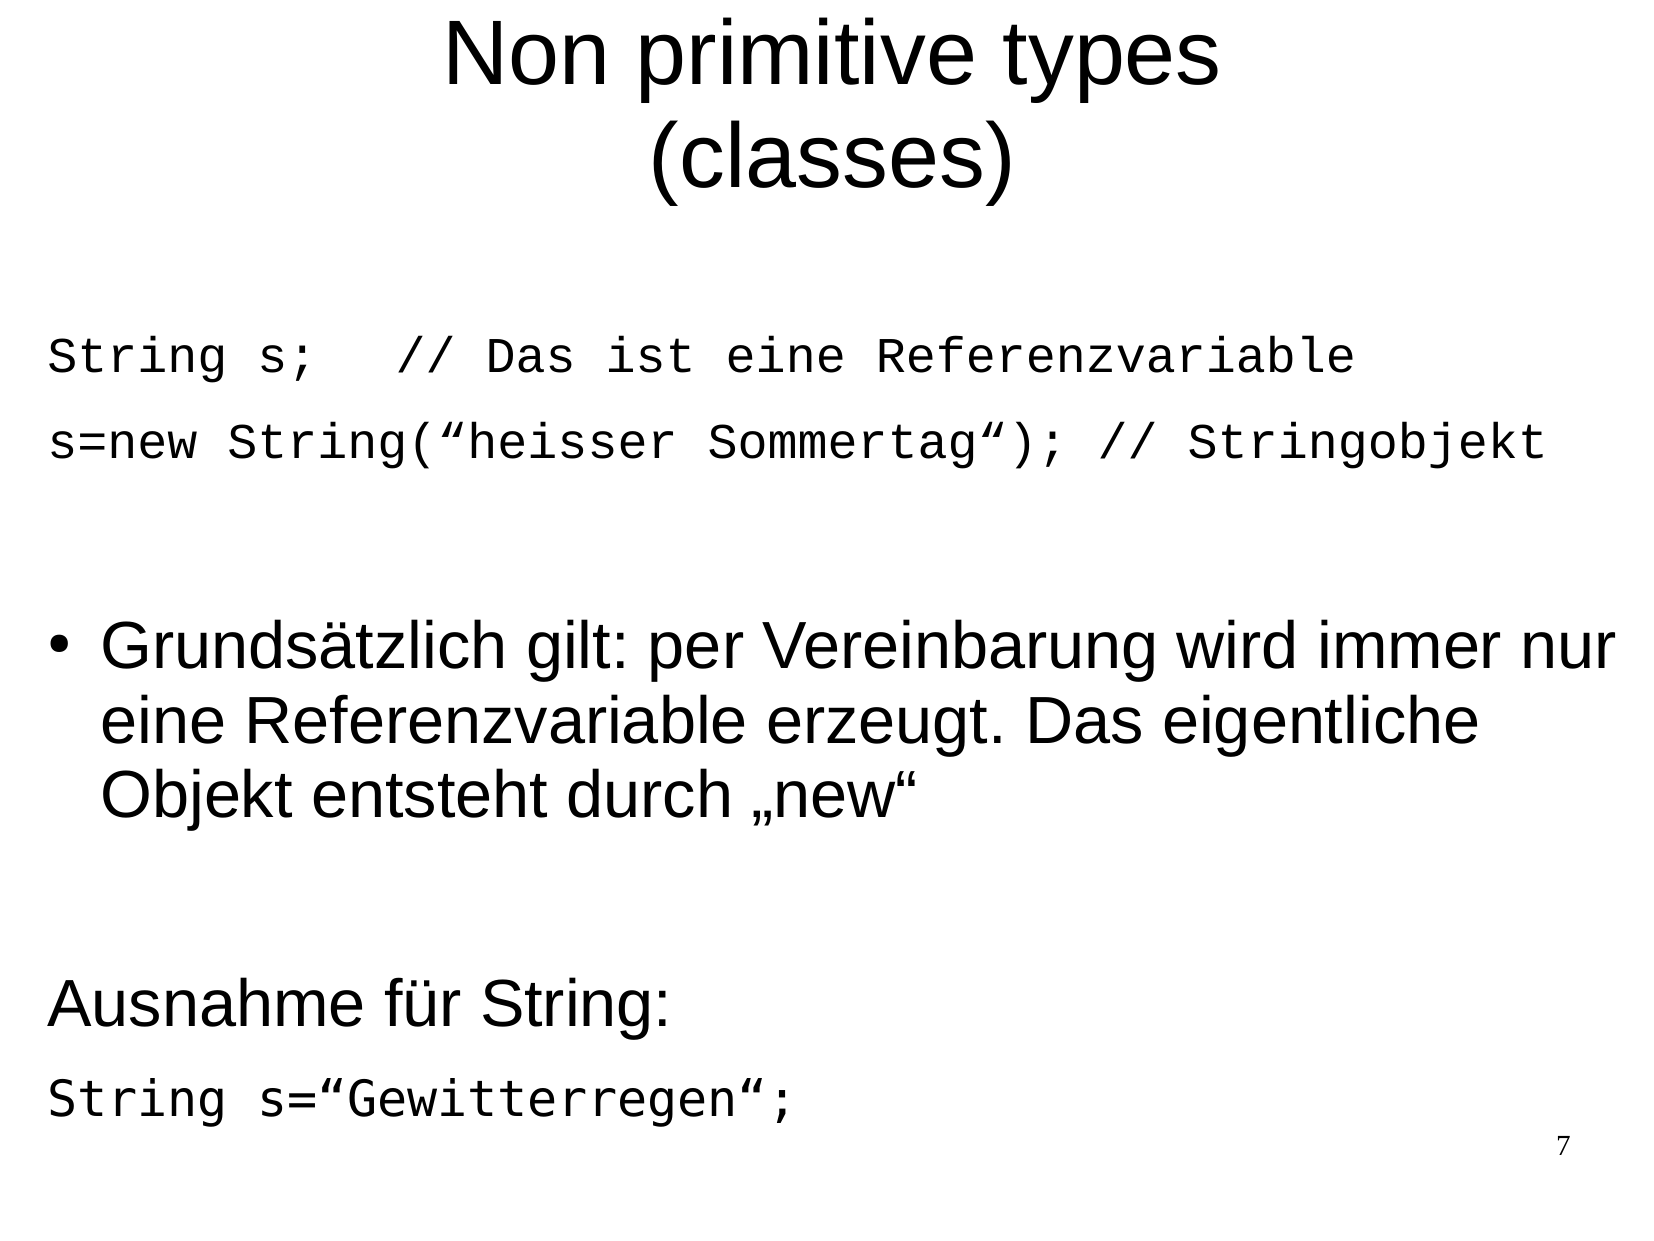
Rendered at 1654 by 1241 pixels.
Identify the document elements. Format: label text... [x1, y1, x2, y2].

list String s; // Das ist eine Referenzvariable s=new String(“heisser Sommertag“); // Stringobjekt Grundsätzlich gilt: per Vereinbarung wird immer nur eine Referenzvariable erzeugt. Das eigentliche Objekt entsteht durch „new“ Ausnahme für String: String s=“Gewitterregen“; [29, 331, 1625, 1234]
title Non primitive types (classes) [88, 1, 1577, 207]
